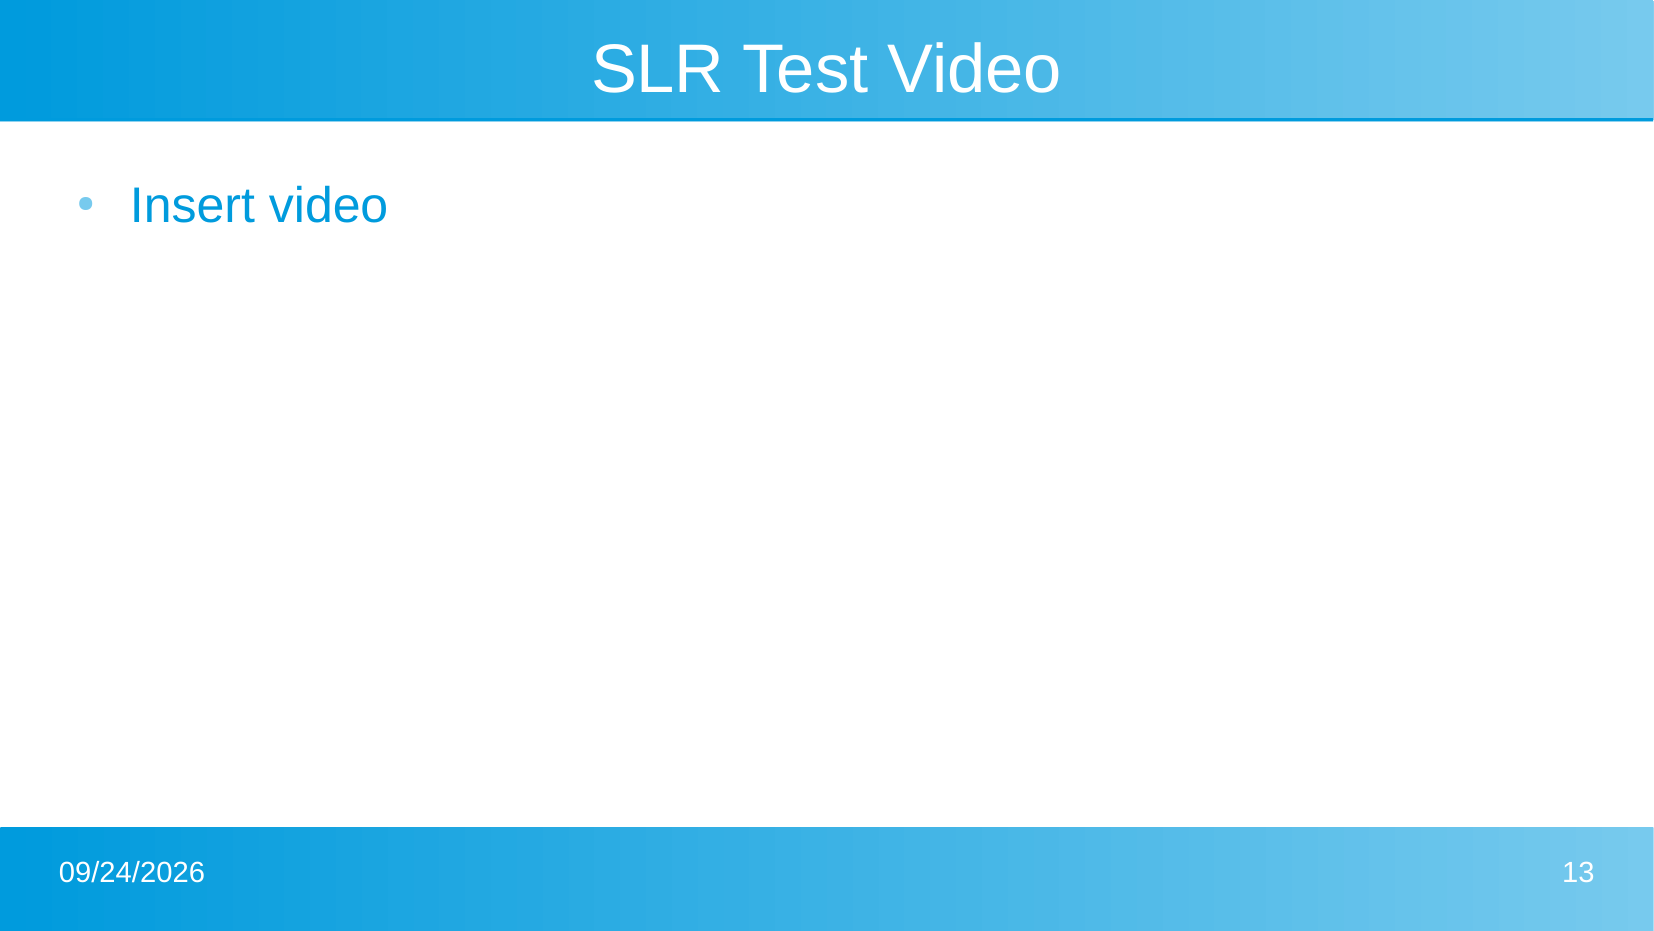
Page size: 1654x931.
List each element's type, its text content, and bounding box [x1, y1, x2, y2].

title SLR Test Video [59, 29, 1595, 108]
list Insert video [59, 177, 1595, 768]
